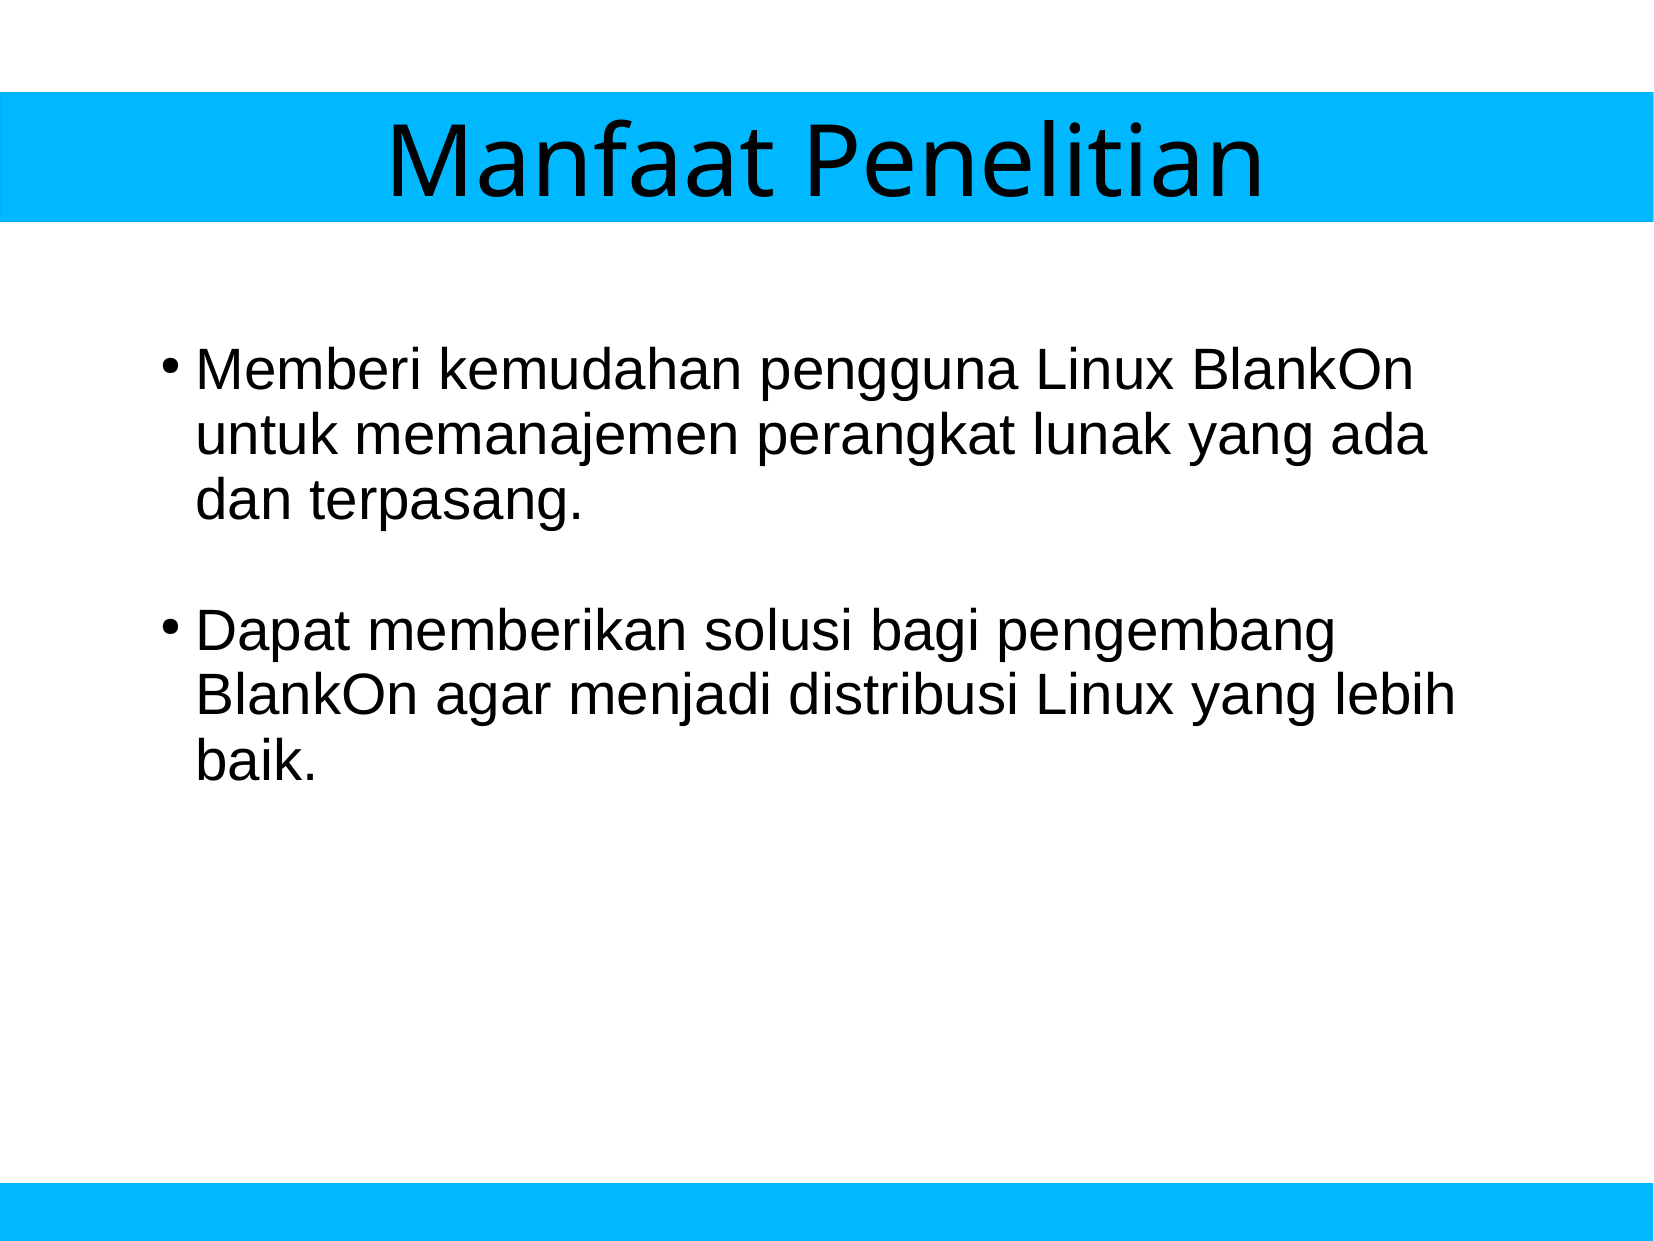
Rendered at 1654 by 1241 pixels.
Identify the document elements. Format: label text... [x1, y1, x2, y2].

text_box [0, 92, 82, 222]
text_box [1571, 92, 1654, 222]
text_box Manfaat Penelitian [82, 49, 1571, 257]
text_box [0, 1182, 1654, 1241]
text_box Memberi kemudahan pengguna Linux BlankOn untuk memanajemen perangkat lunak yang ada dan terpasang. Dapat memberikan solusi bagi pengembang BlankOn agar menjadi distribusi Linux yang lebih baik. [145, 329, 1546, 801]
